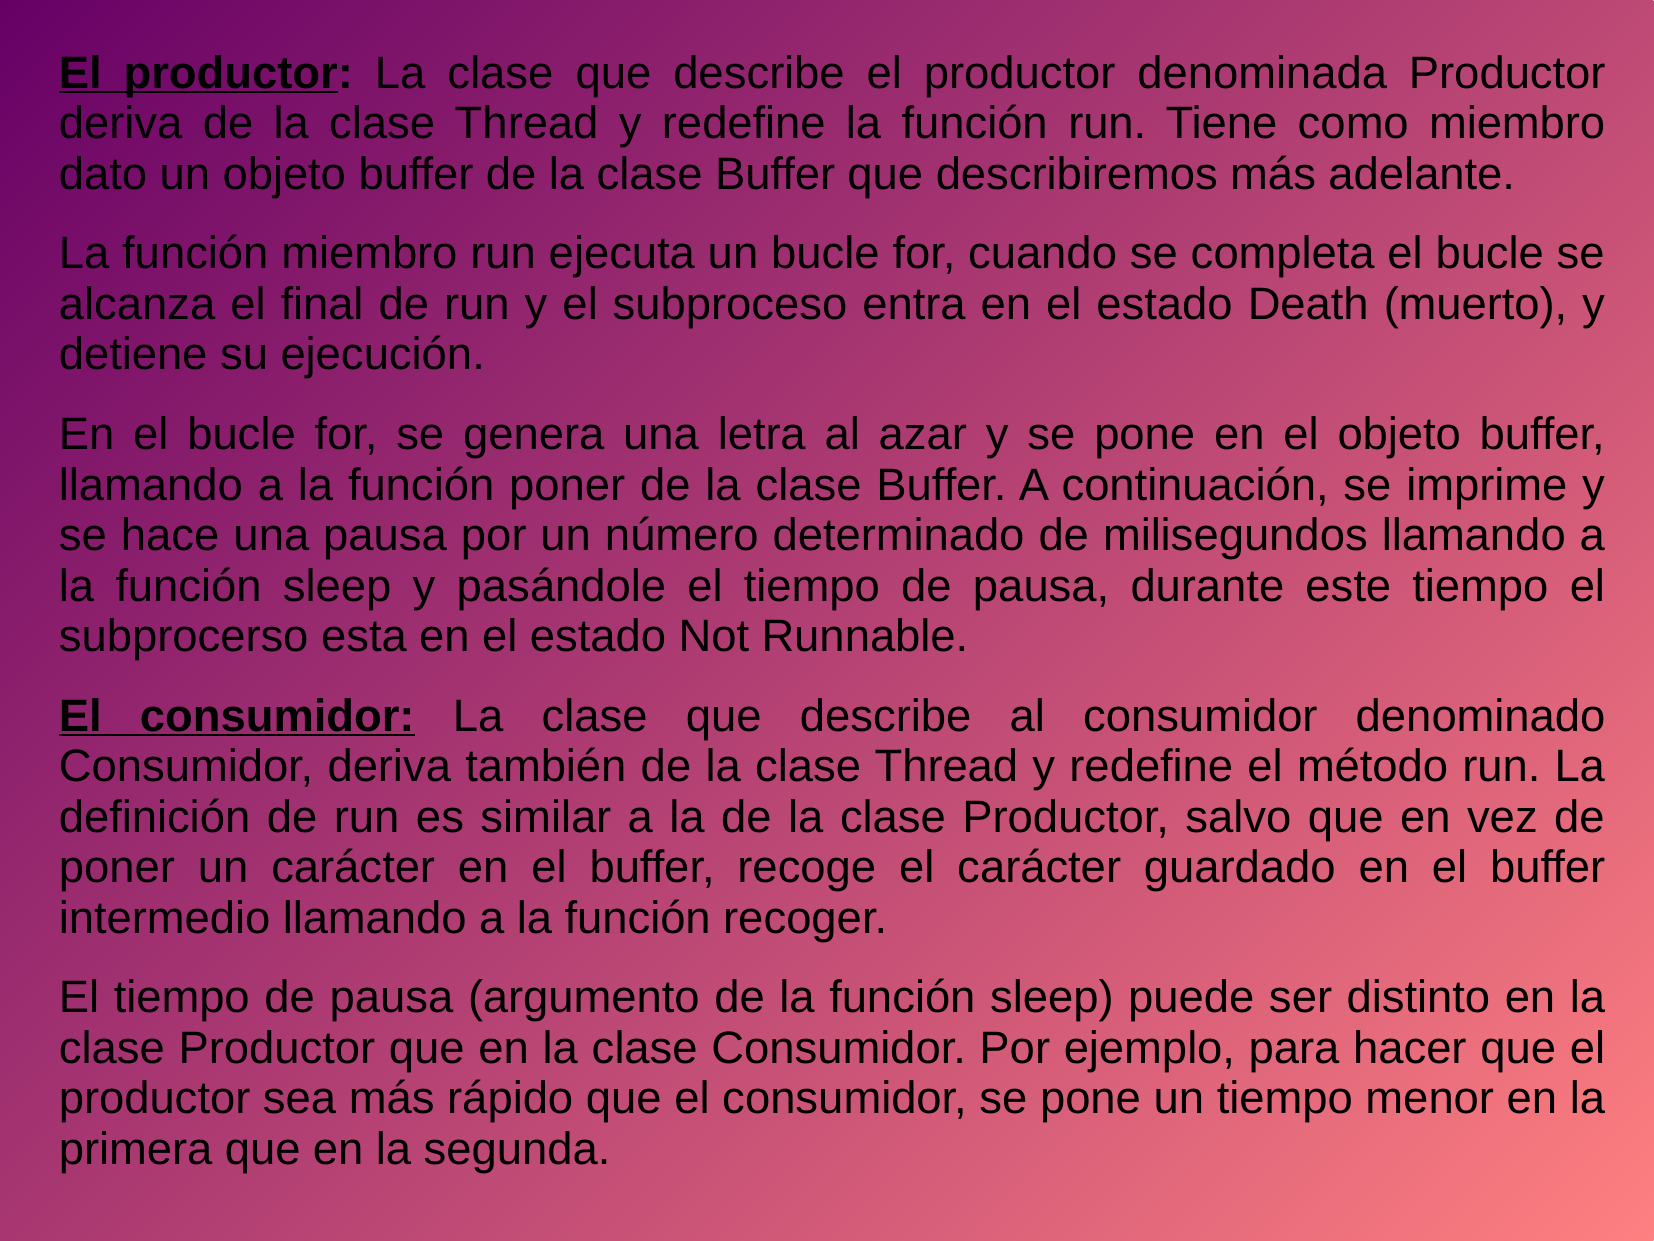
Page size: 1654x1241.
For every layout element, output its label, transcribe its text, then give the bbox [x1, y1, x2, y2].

list El productor: La clase que describe el productor denominada Productor deriva de la clase Thread y redefine la función run. Tiene como miembro dato un objeto buffer de la clase Buffer que describiremos más adelante. La función miembro run ejecuta un bucle for, cuando se completa el bucle se alcanza el final de run y el subproceso entra en el estado Death (muerto), y detiene su ejecución. En el bucle for, se genera una letra al azar y se pone en el objeto buffer, llamando a la función poner de la clase Buffer. A continuación, se imprime y se hace una pausa por un número determinado de milisegundos llamando a la función sleep y pasándole el tiempo de pausa, durante este tiempo el subprocerso esta en el estado Not Runnable. El consumidor: La clase que describe al consumidor denominado Consumidor, deriva también de la clase Thread y redefine el método run. La definición de run es similar a la de la clase Productor, salvo que en vez de poner un carácter en el buffer, recoge el carácter guardado en el buffer intermedio llamando a la función recoger. El tiempo de pausa (argumento de la función sleep) puede ser distinto en la clase Productor que en la clase Consumidor. Por ejemplo, para hacer que el productor sea más rápido que el consumidor, se pone un tiempo menor en la primera que en la segunda. [59, 47, 1607, 1182]
